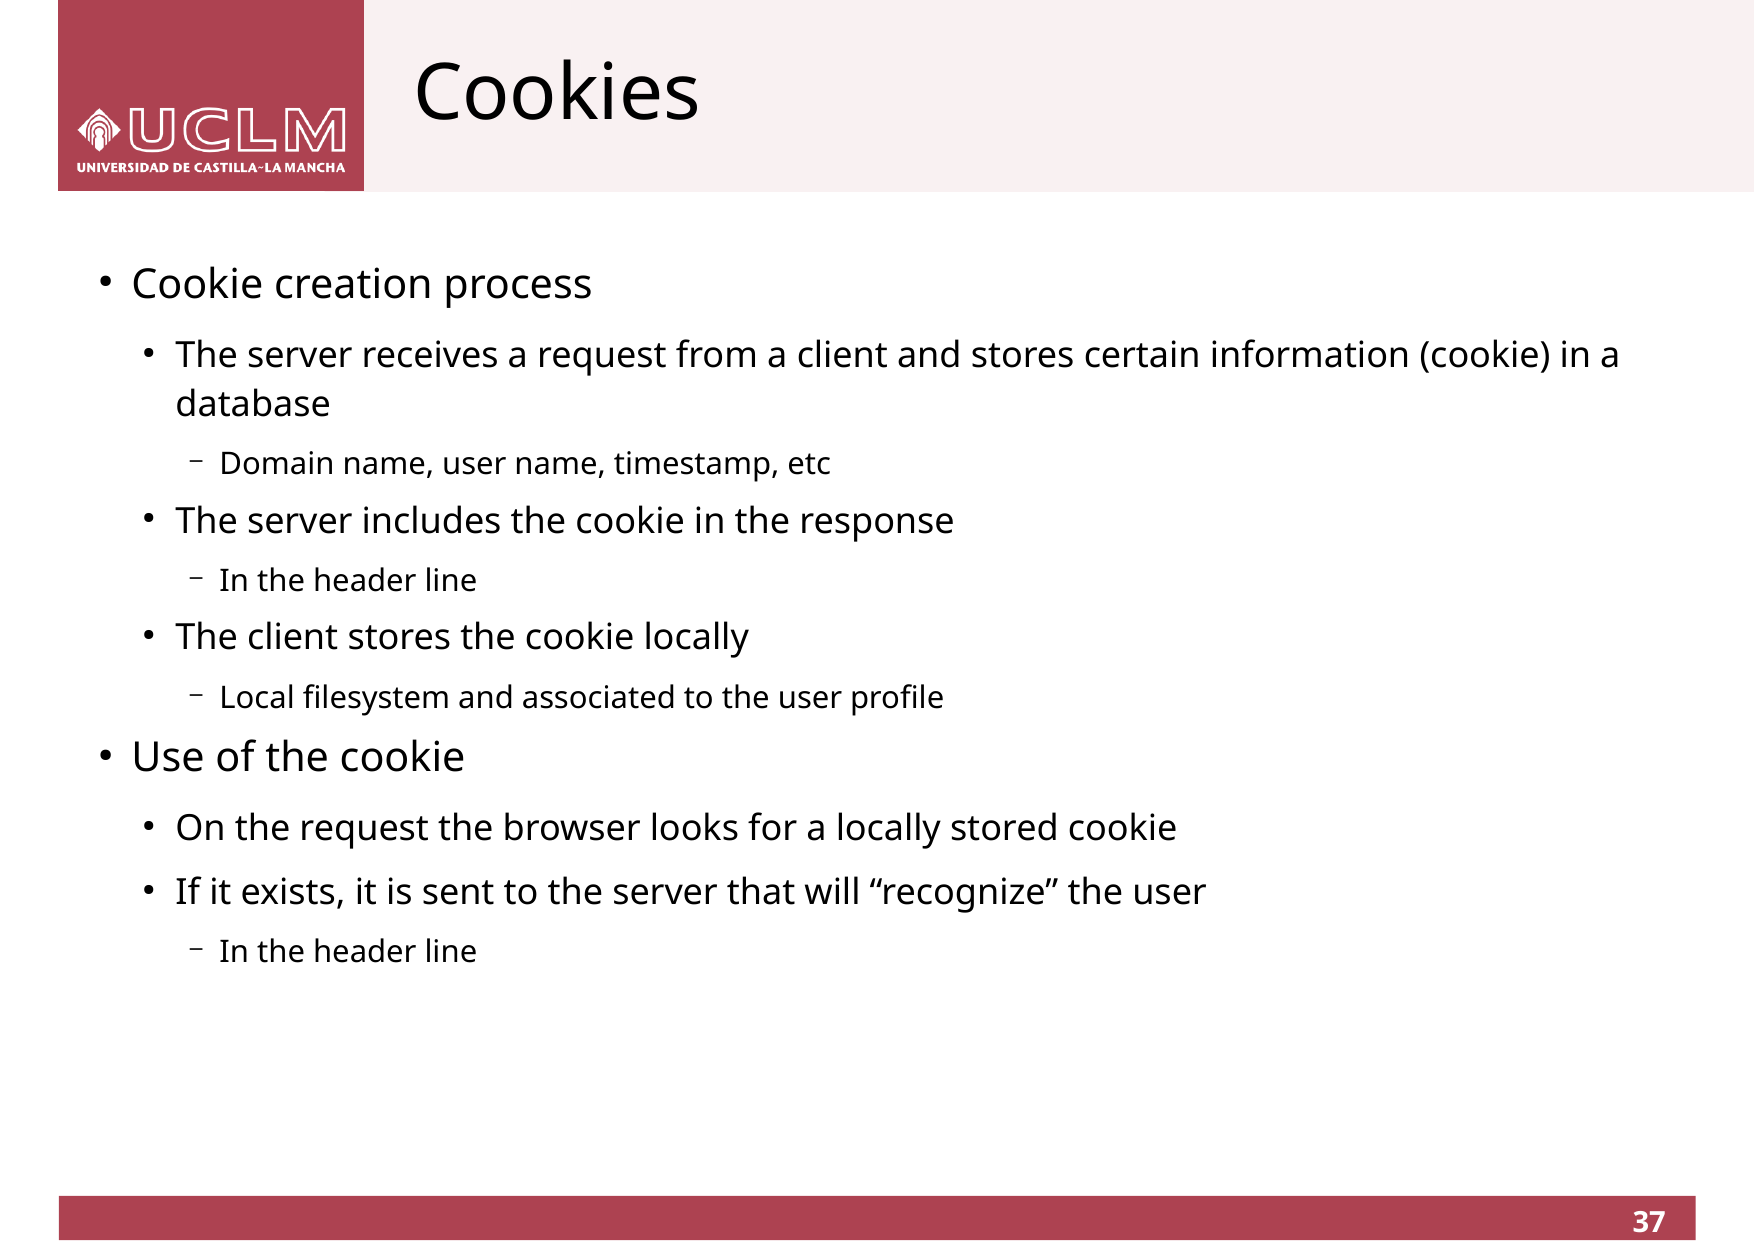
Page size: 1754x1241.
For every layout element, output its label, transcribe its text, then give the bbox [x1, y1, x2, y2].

list Cookie creation process The server receives a request from a client and stores certain information (cookie) in a database Domain name, user name, timestamp, etc The server includes the cookie in the response In the header line The client stores the cookie locally Local filesystem and associated to the user profile Use of the cookie On the request the browser looks for a locally stored cookie If it exists, it is sent to the server that will “recognize” the user In the header line [87, 254, 1667, 974]
picture [58, 0, 364, 191]
title Cookies [413, 0, 1667, 198]
